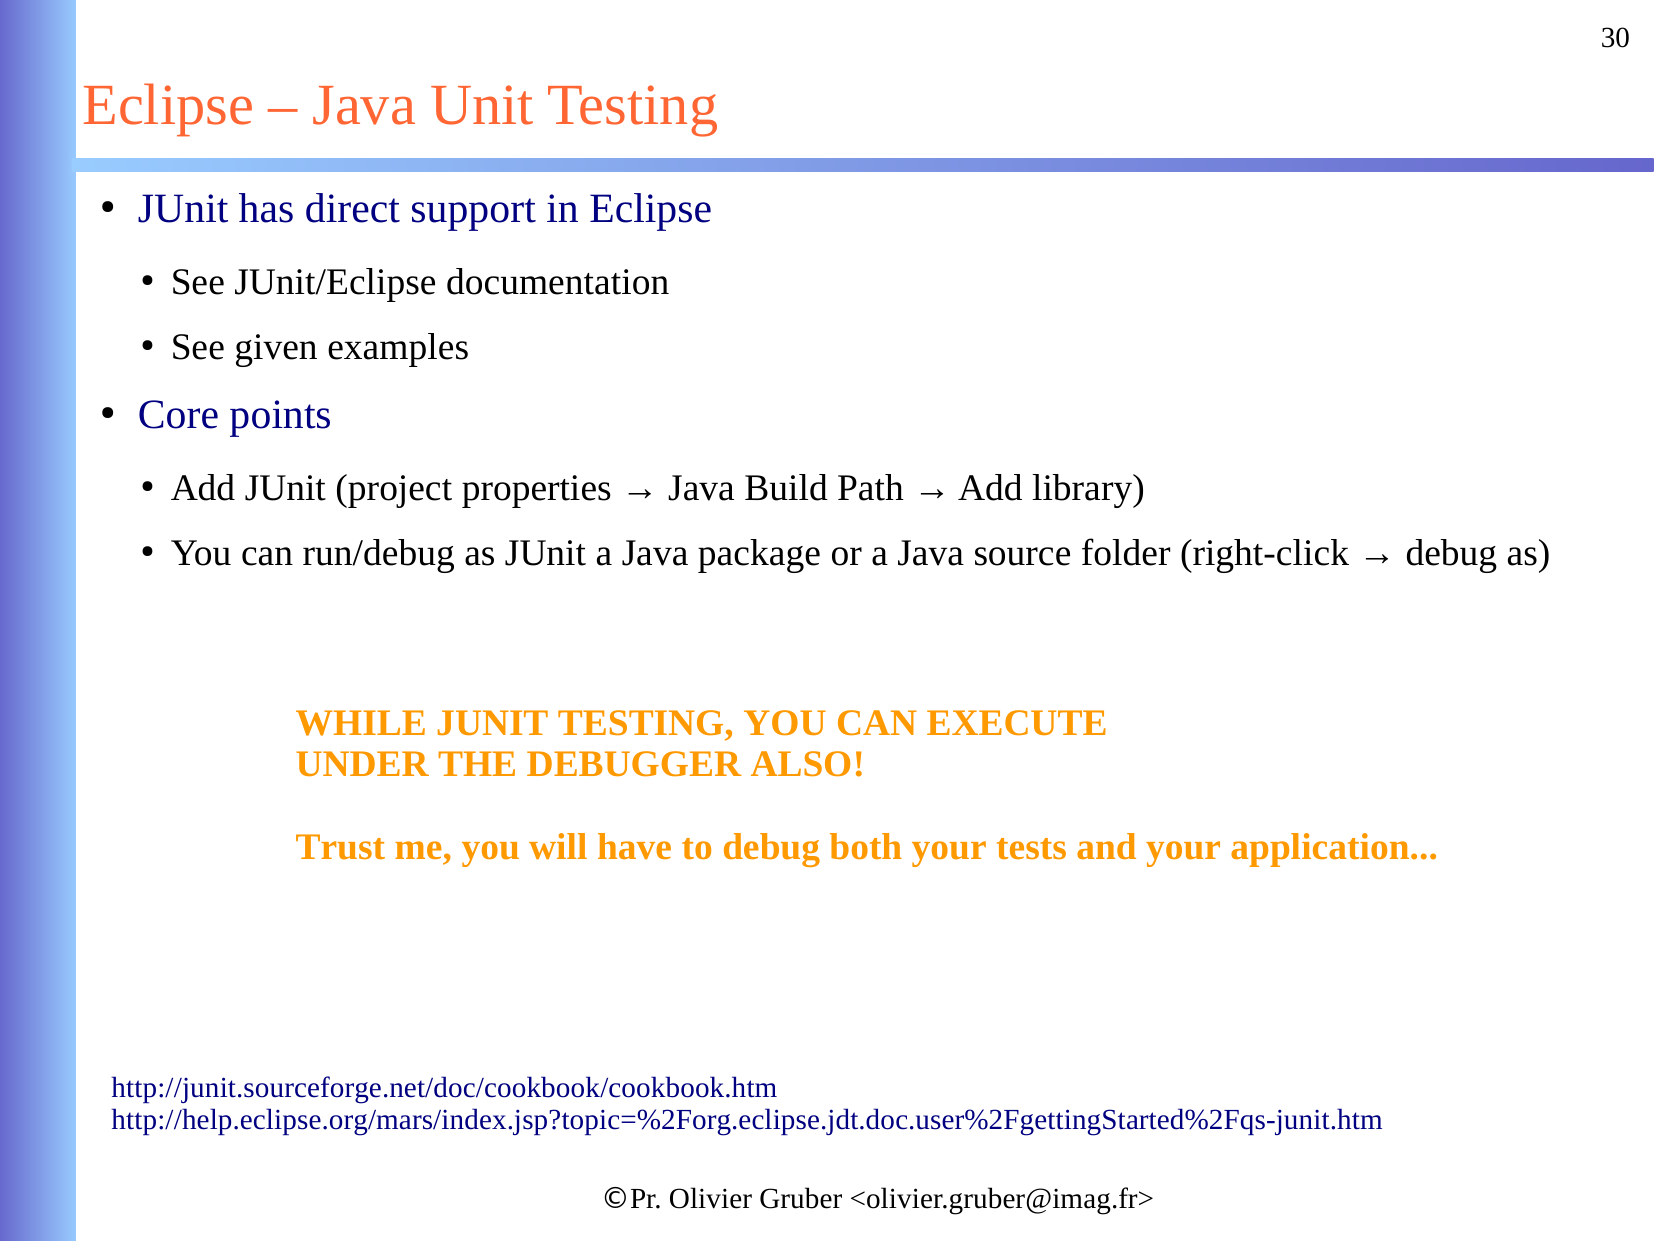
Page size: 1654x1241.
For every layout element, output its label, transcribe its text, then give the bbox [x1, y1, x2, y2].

list JUnit has direct support in Eclipse See JUnit/Eclipse documentation See given examples Core points Add JUnit (project properties → Java Build Path → Add library) You can run/debug as JUnit a Java package or a Java source folder (right-click → debug as) [82, 185, 1571, 1129]
text_box http://junit.sourceforge.net/doc/cookbook/cookbook.htm http://help.eclipse.org/mars/index.jsp?topic=%2Forg.eclipse.jdt.doc.user%2FgettingStarted%2Fqs-junit.htm [111, 1071, 1384, 1138]
title Eclipse – Java Unit Testing [82, 49, 1571, 161]
text_box WHILE JUNIT TESTING, YOU CAN EXECUTE UNDER THE DEBUGGER ALSO! Trust me, you will have to debug both your tests and your application... [295, 701, 1435, 869]
